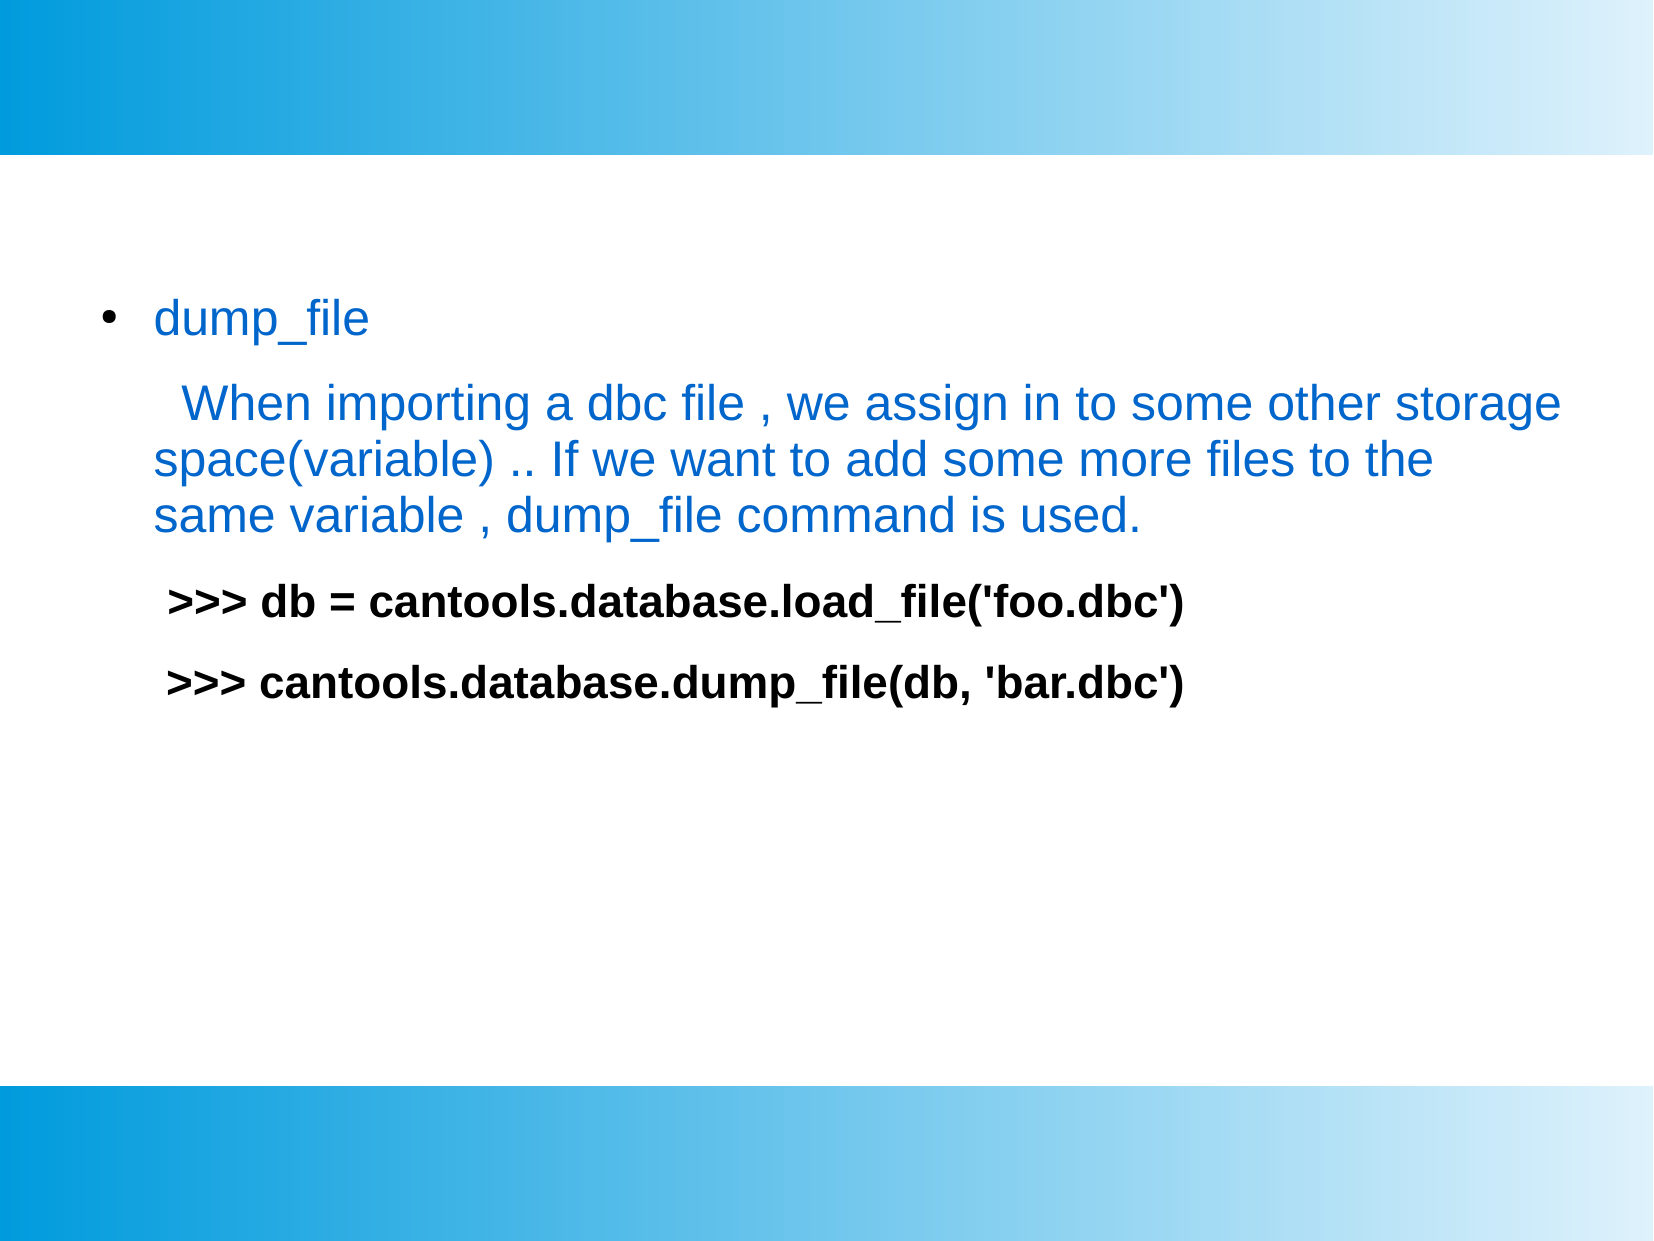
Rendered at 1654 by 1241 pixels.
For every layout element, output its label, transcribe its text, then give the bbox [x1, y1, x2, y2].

list dump_file When importing a dbc file , we assign in to some other storage space(variable) .. If we want to add some more files to the same variable , dump_file command is used. >>> db = cantools.database.load_file('foo.dbc') >>> cantools.database.dump_file(db, 'bar.dbc') [82, 290, 1571, 1010]
